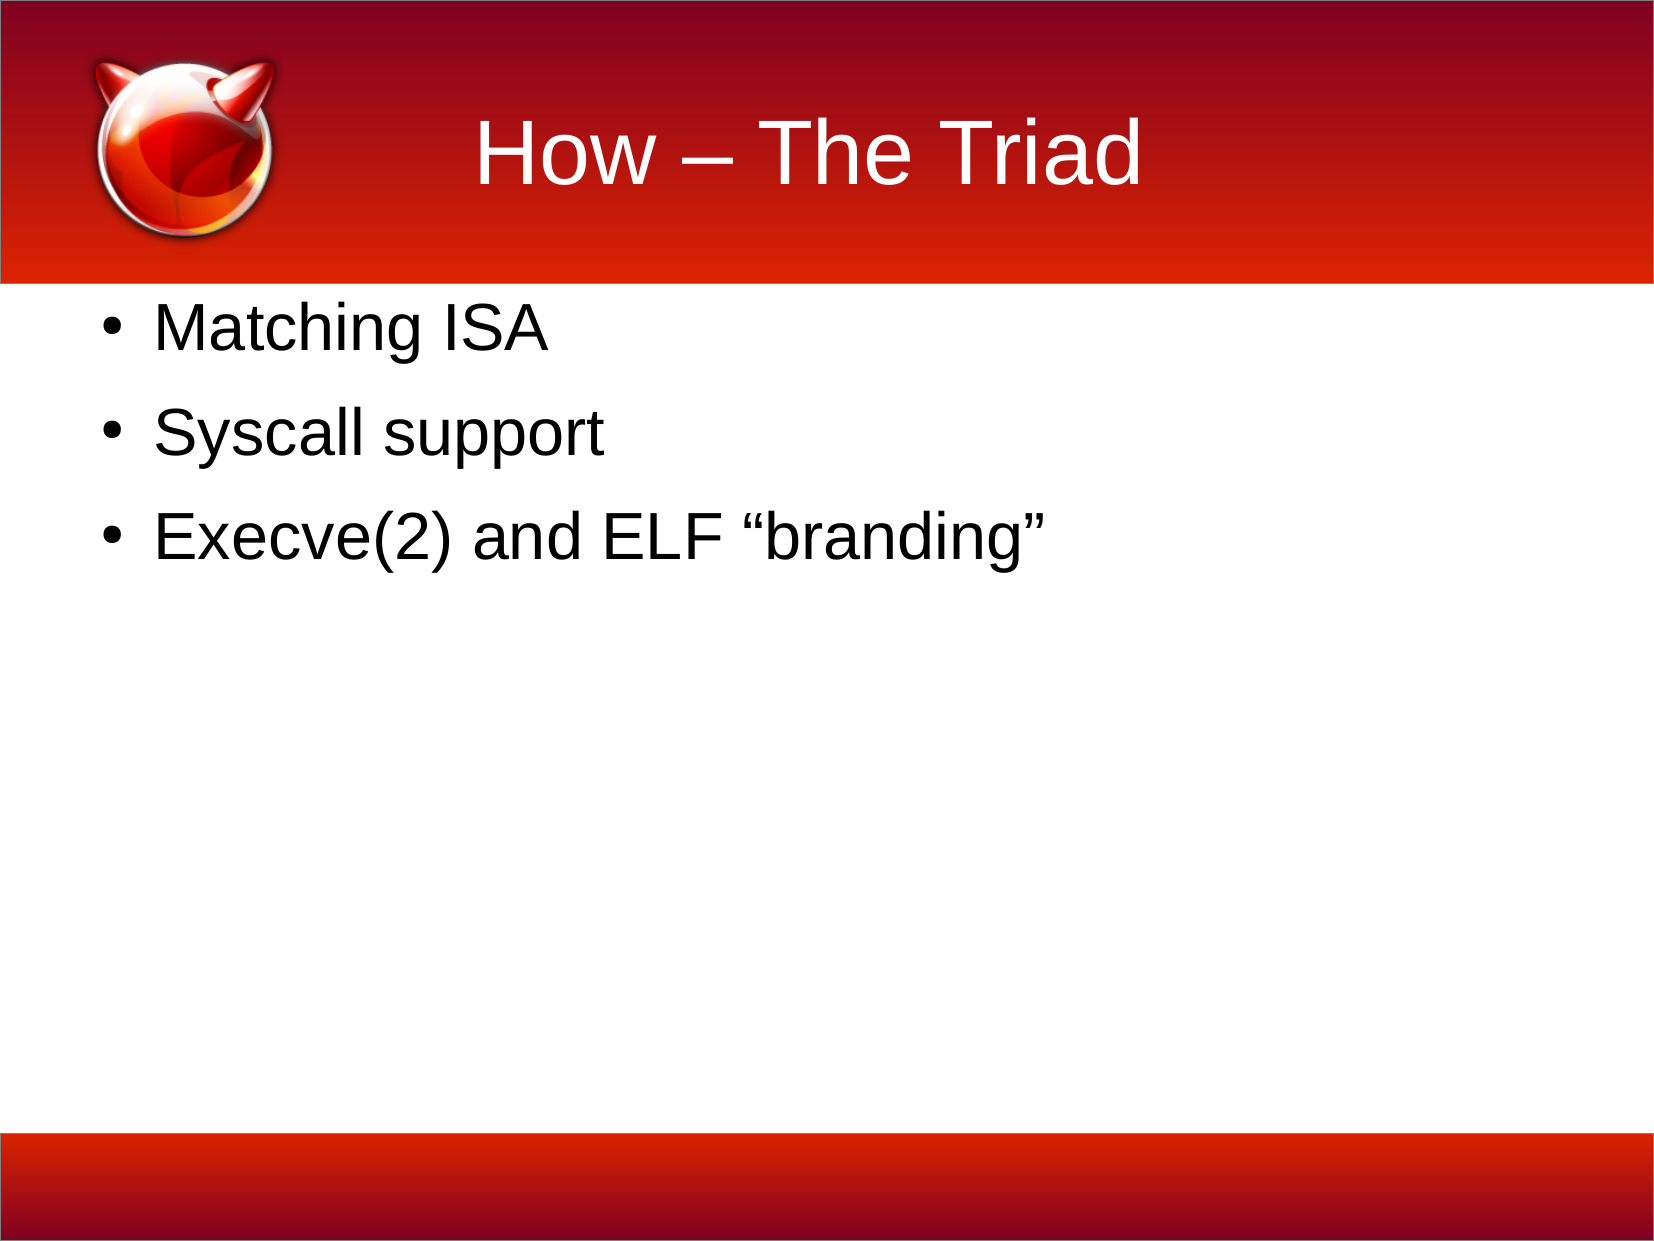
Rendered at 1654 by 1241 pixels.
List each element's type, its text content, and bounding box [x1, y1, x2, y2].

list Matching ISA Syscall support Execve(2) and ELF “branding” [82, 290, 1538, 1010]
title How – The Triad [82, 49, 1536, 257]
